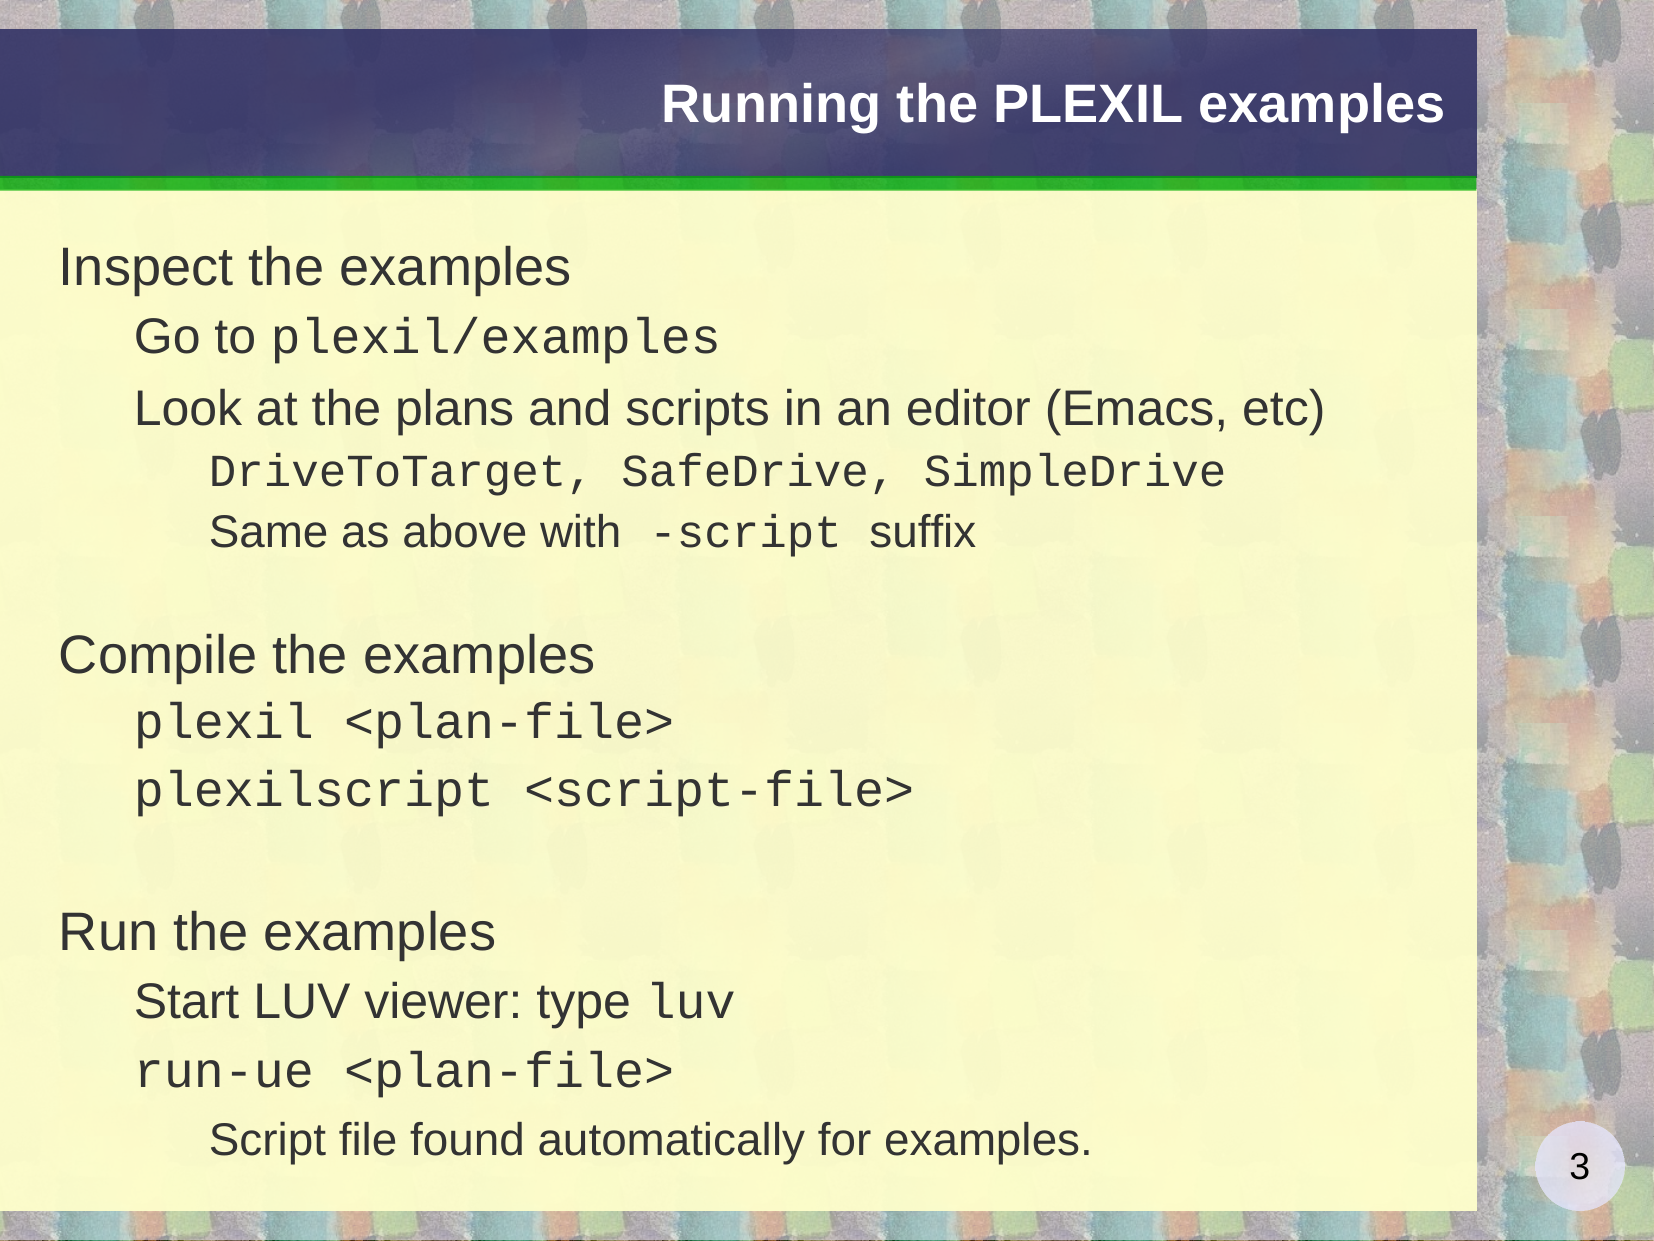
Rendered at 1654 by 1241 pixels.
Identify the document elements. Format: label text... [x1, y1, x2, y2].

title Running the PLEXIL examples [29, 59, 1447, 148]
list Inspect the examples Go to plexil/examples Look at the plans and scripts in an editor (Emacs, etc) DriveToTarget, SafeDrive, SimpleDrive Same as above with -script suffix Compile the examples plexil <plan-file> plexilscript <script-file> Run the examples Start LUV viewer: type luv run-ue <plan-file> Script file found automatically for examples. [59, 236, 1418, 1182]
